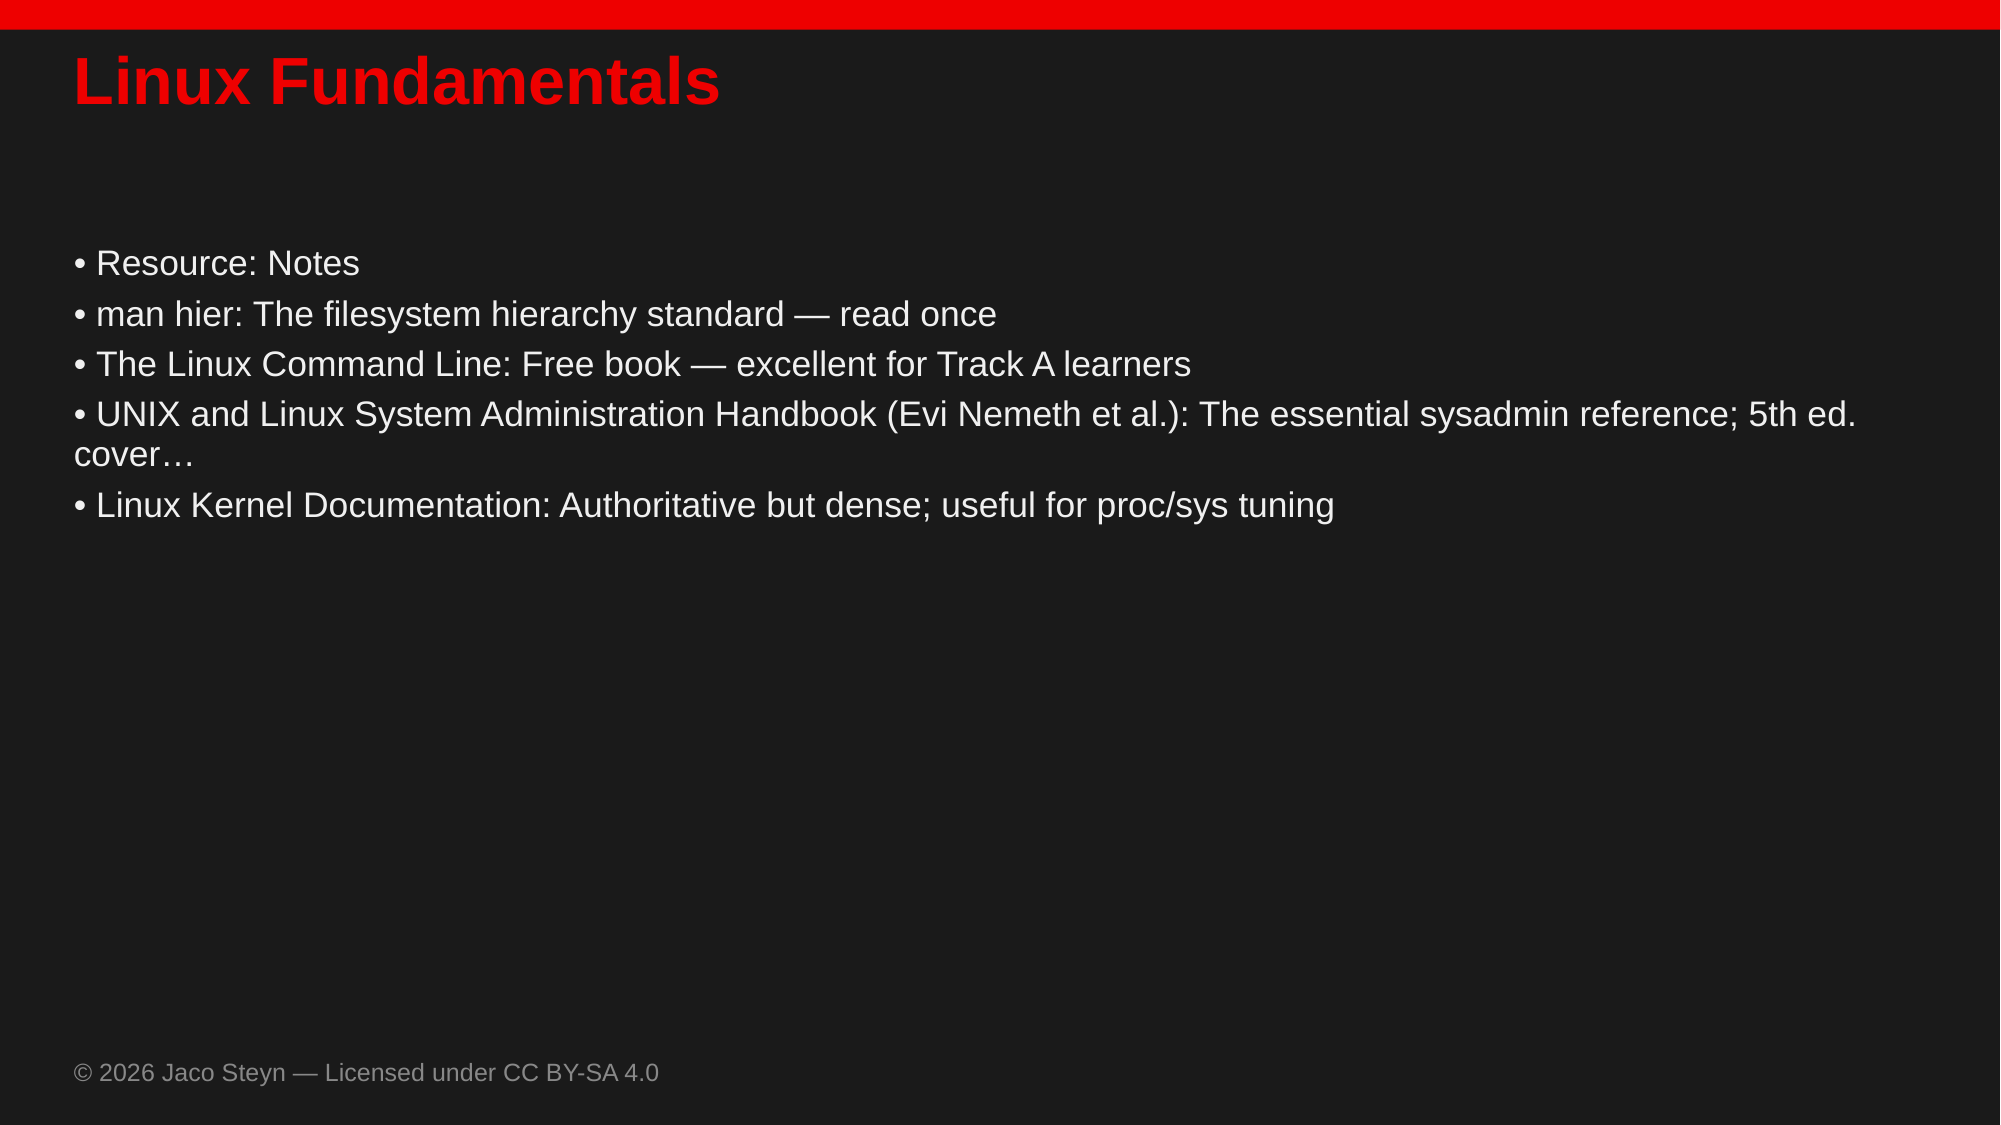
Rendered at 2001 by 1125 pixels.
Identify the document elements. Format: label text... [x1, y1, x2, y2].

text_box [0, 0, 2001, 30]
text_box Linux Fundamentals [59, 36, 1942, 208]
text_box © 2026 Jaco Steyn — Licensed under CC BY-SA 4.0 [59, 1051, 1942, 1093]
text_box • Resource: Notes • man hier: The filesystem hierarchy standard — read once • The Linux Command Line: Free book — excellent for Track A learners • UNIX and Linux System Administration Handbook (Evi Nemeth et al.): The essential sysadmin reference; 5th ed. cover… • Linux Kernel Documentation: Authoritative but dense; useful for proc/sys tuning [59, 236, 1942, 1037]
